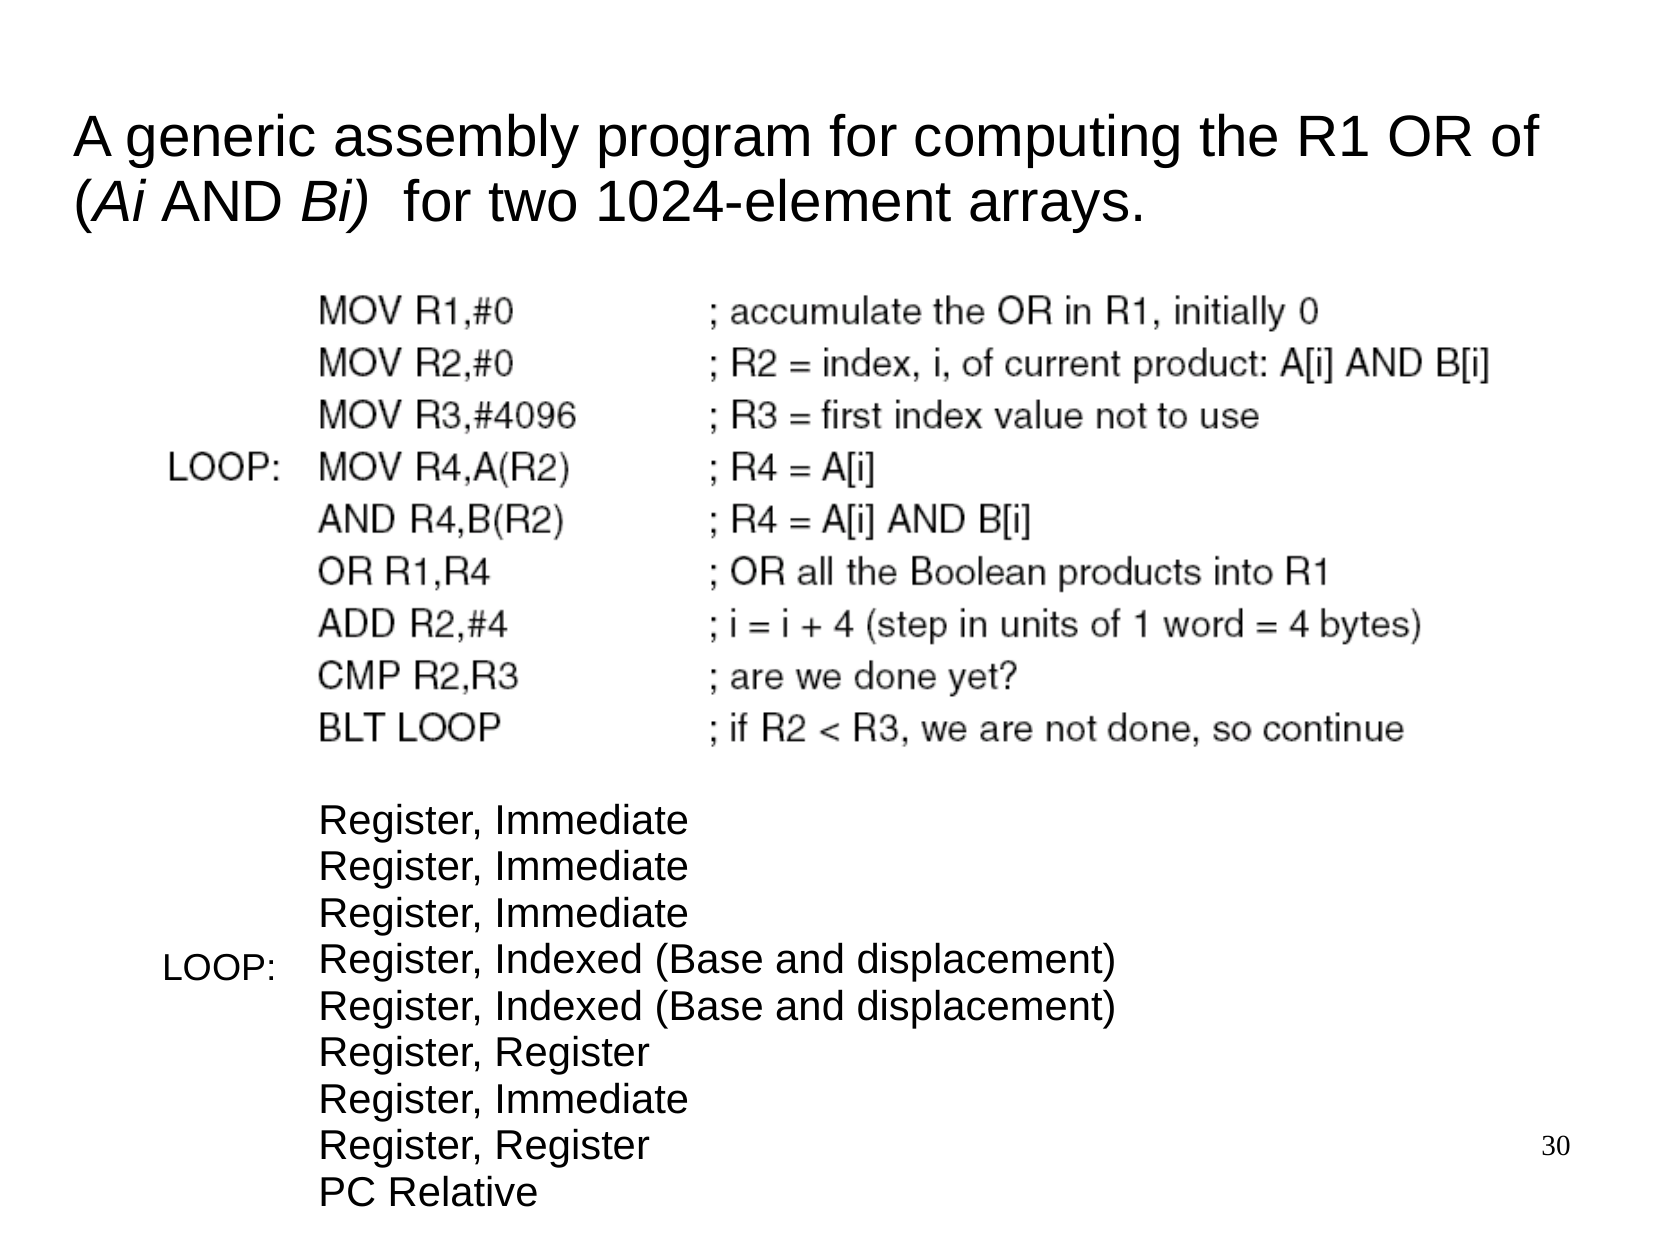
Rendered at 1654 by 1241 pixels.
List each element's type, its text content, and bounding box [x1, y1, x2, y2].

text_box LOOP: [147, 938, 292, 996]
list A generic assembly program for computing the R1 OR of (Ai AND Bi) for two 1024-element arrays. [59, 96, 1560, 999]
text_box Register, Immediate Register, Immediate Register, Immediate Register, Indexed (Base and displacement) Register, Indexed (Base and displacement) Register, Register Register, Immediate Register, Register PC Relative [303, 789, 1132, 1227]
